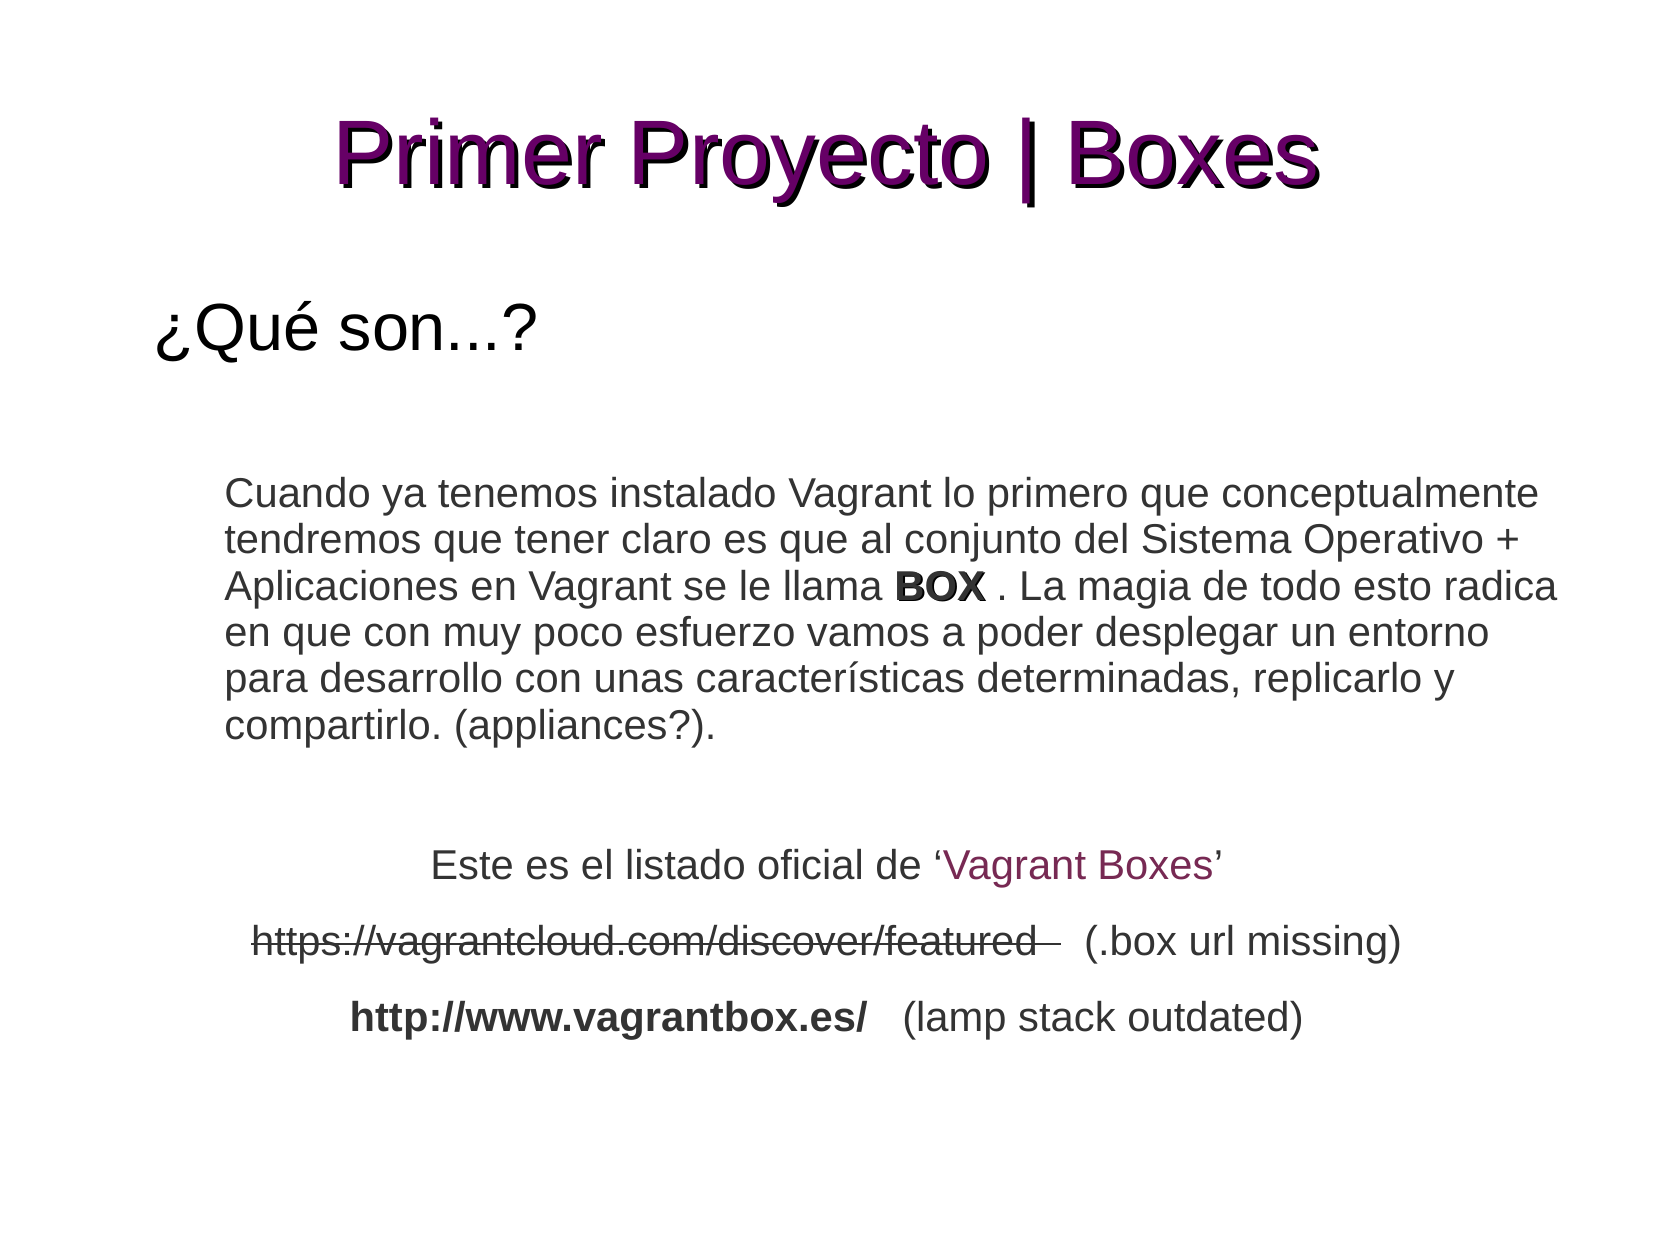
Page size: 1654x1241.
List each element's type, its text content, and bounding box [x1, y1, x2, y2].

list ¿Qué son...? Cuando ya tenemos instalado Vagrant lo primero que conceptualmente tendremos que tener claro es que al conjunto del Sistema Operativo + Aplicaciones en Vagrant se le llama BOX . La magia de todo esto radica en que con muy poco esfuerzo vamos a poder desplegar un entorno para desarrollo con unas características determinadas, replicarlo y compartirlo. (appliances?). Este es el listado oficial de ‘Vagrant Boxes’ https://vagrantcloud.com/discover/featured (.box url missing) http://www.vagrantbox.es/ (lamp stack outdated) [82, 290, 1571, 1182]
title Primer Proyecto | Boxes [82, 49, 1571, 257]
